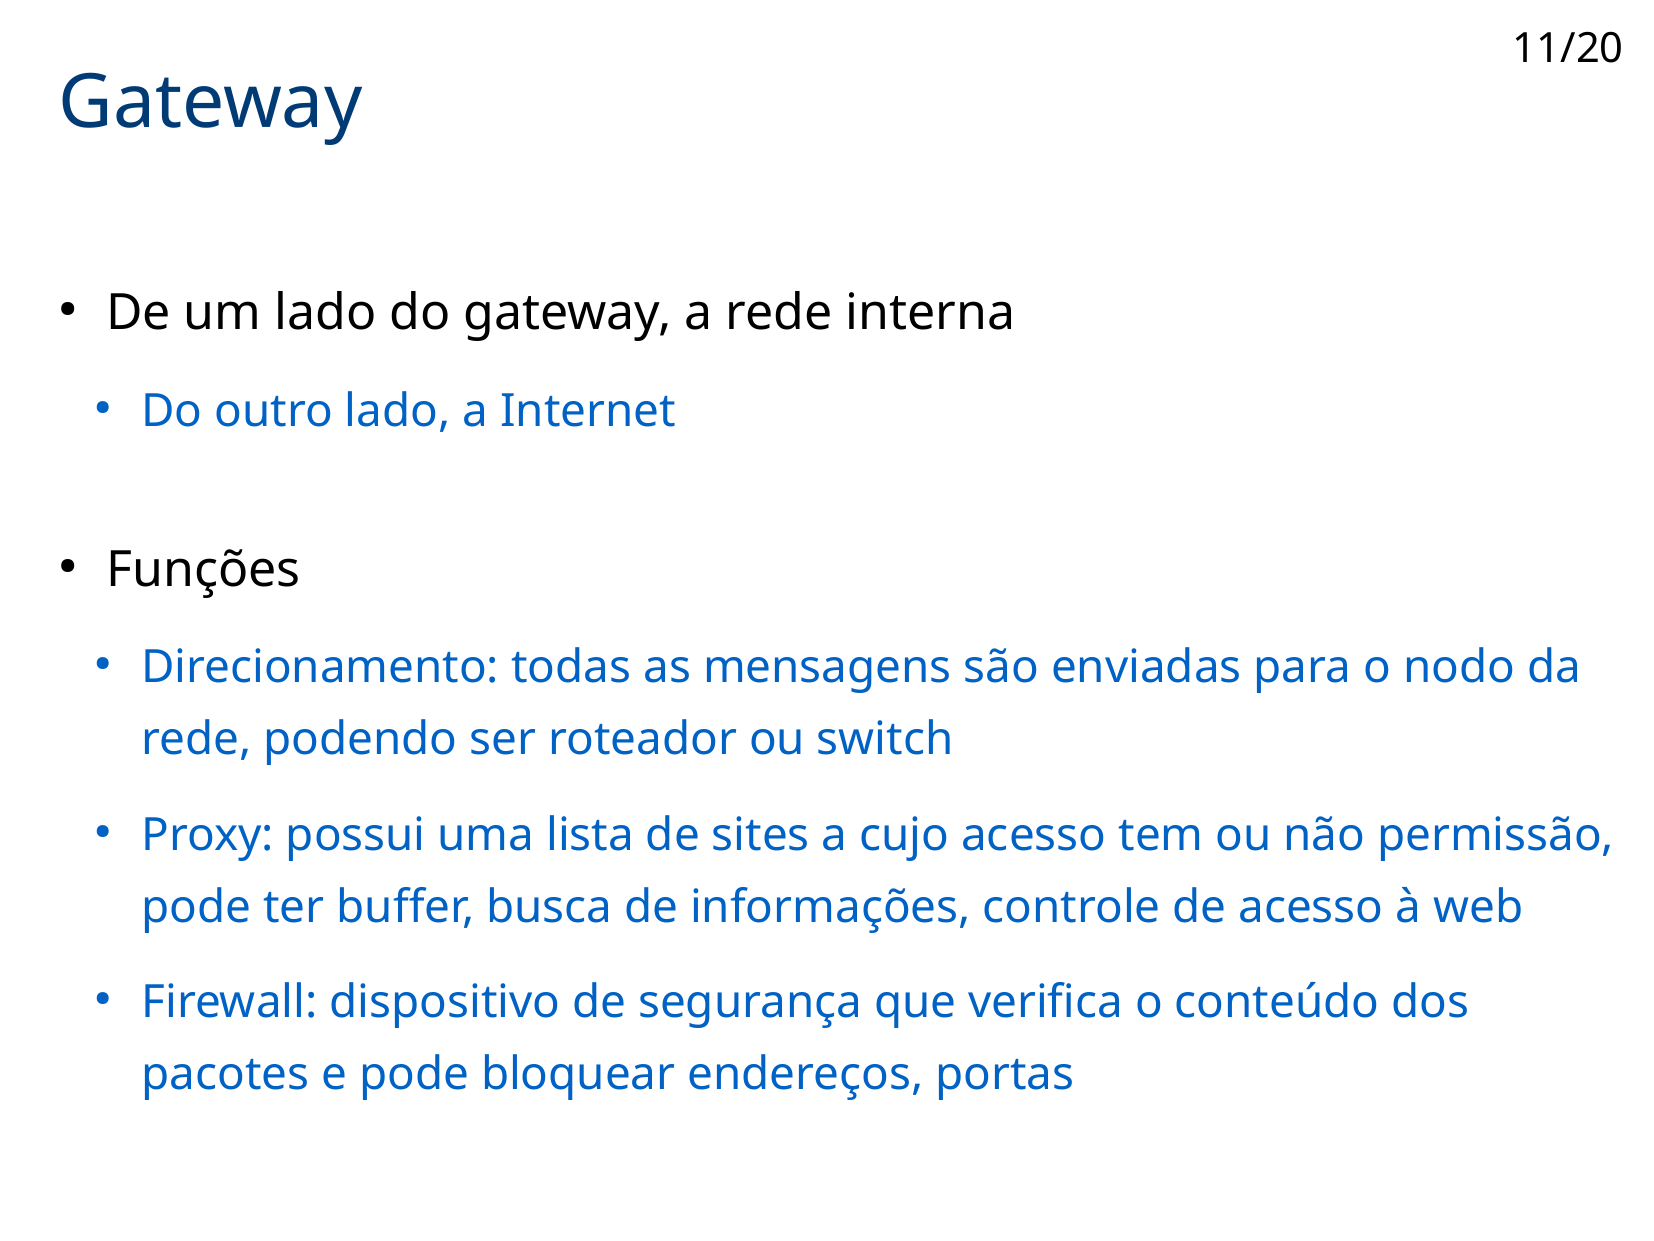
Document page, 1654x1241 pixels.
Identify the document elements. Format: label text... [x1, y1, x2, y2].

title Gateway [59, 47, 1625, 166]
list De um lado do gateway, a rede interna Do outro lado, a Internet Funções Direcionamento: todas as mensagens são enviadas para o nodo da rede, podendo ser roteador ou switch Proxy: possui uma lista de sites a cujo acesso tem ou não permissão, pode ter buffer, busca de informações, controle de acesso à web Firewall: dispositivo de segurança que verifica o conteúdo dos pacotes e pode bloquear endereços, portas [59, 265, 1625, 1211]
